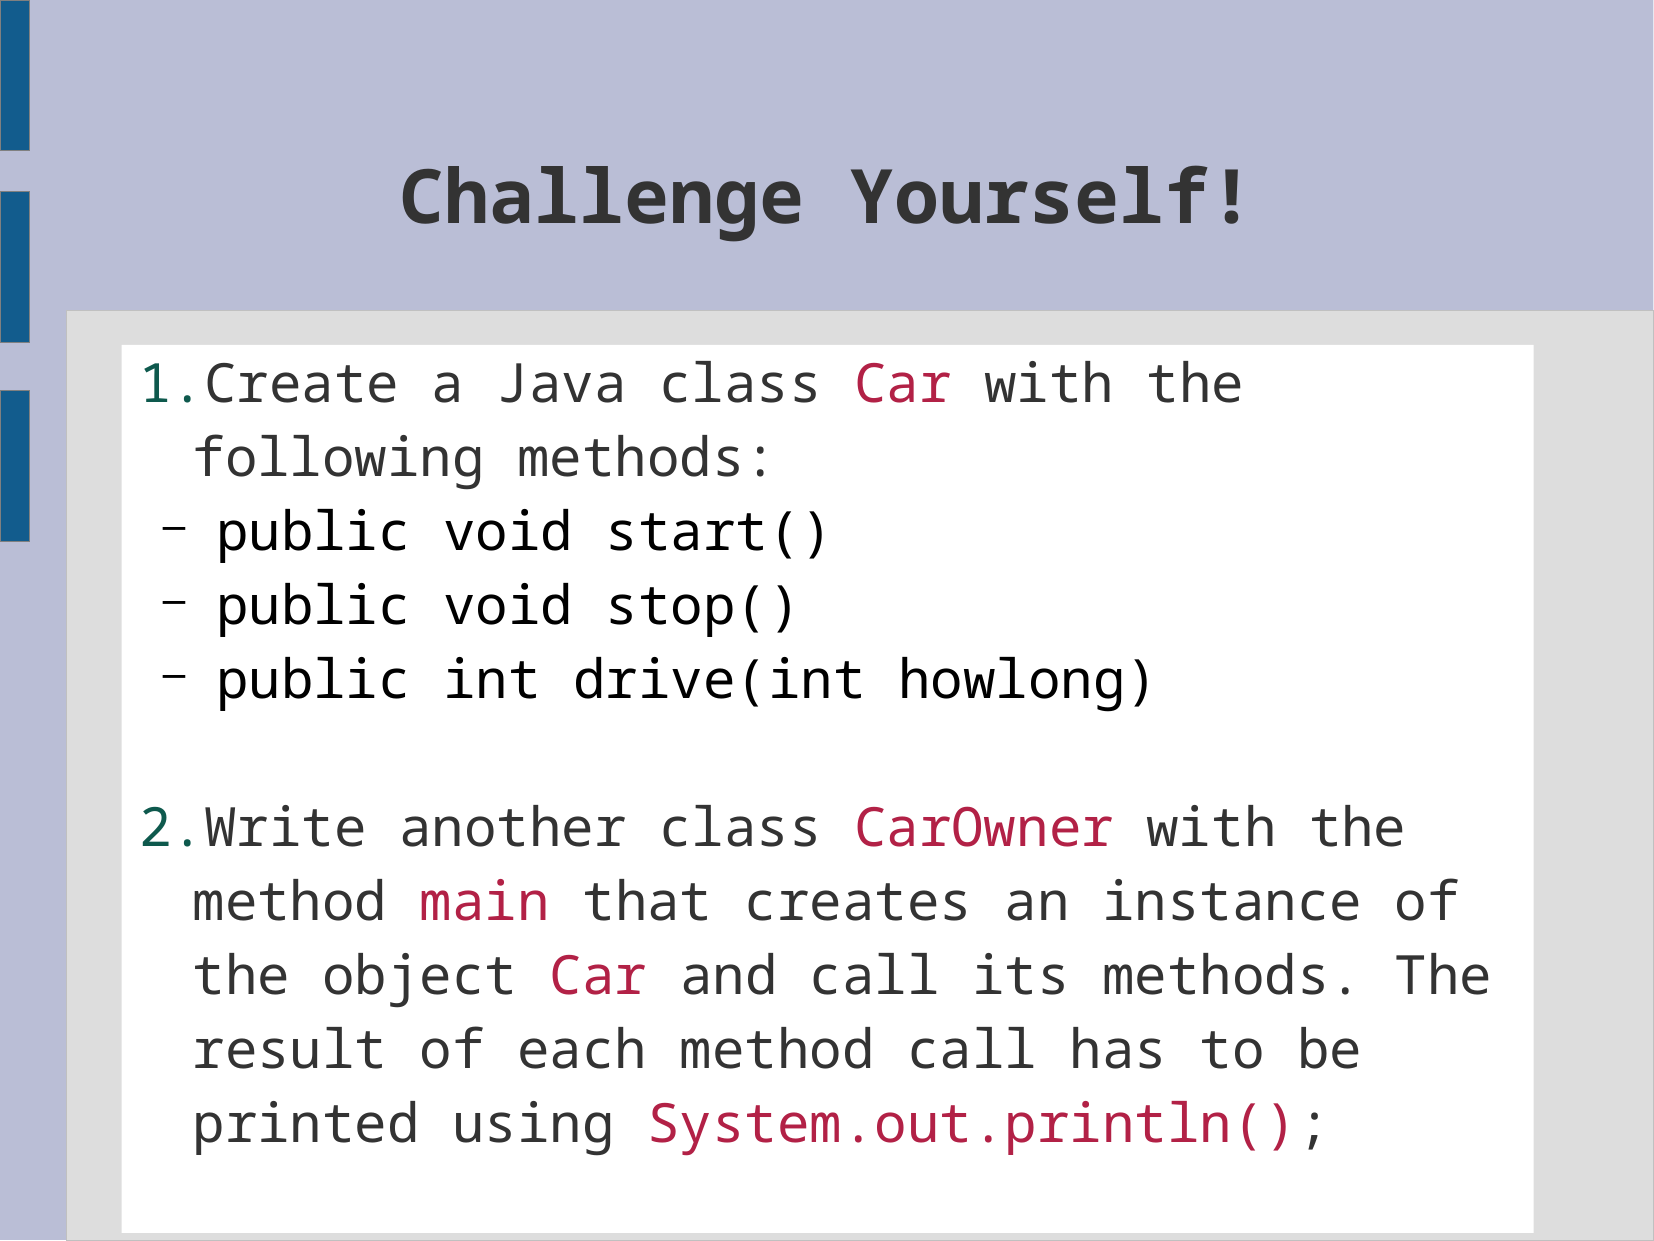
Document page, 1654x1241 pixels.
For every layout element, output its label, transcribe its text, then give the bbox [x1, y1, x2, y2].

title Challenge Yourself! [121, 91, 1534, 299]
list Create a Java class Car with the following methods: public void start() public void stop() public int drive(int howlong) Write another class CarOwner with the method main that creates an instance of the object Car and call its methods. The result of each method call has to be printed using System.out.println(); [121, 344, 1534, 1127]
